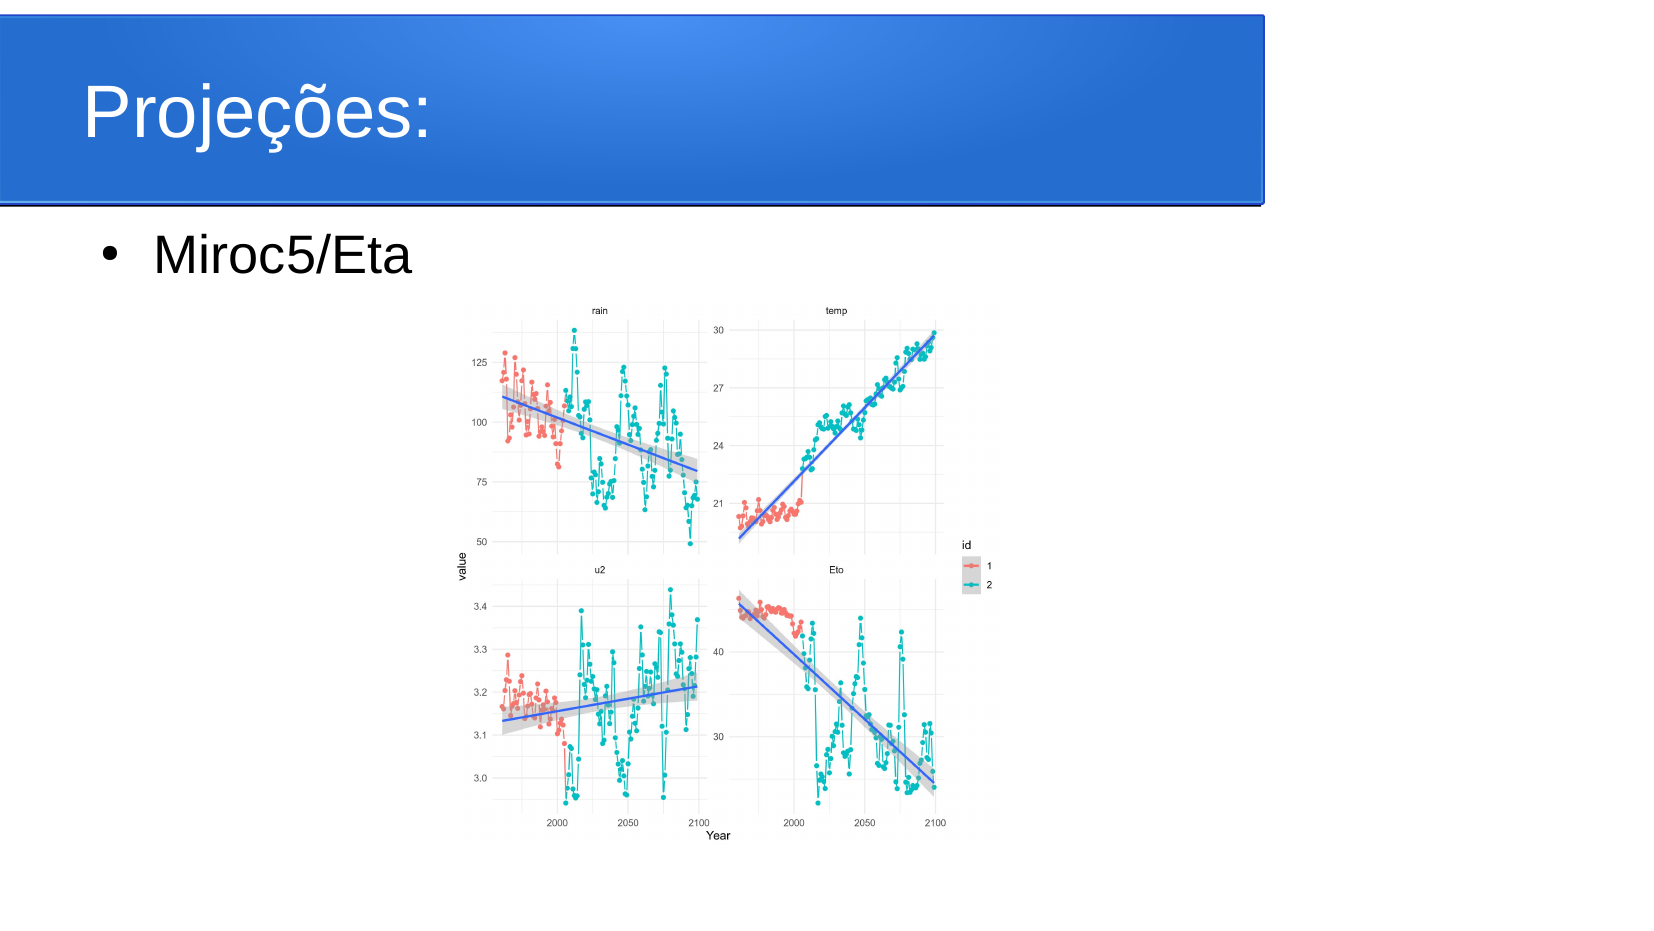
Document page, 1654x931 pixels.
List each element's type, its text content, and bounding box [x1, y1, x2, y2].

picture [451, 295, 1004, 848]
title Projeções: [82, 35, 1235, 189]
list Miroc5/Eta [82, 224, 1571, 764]
